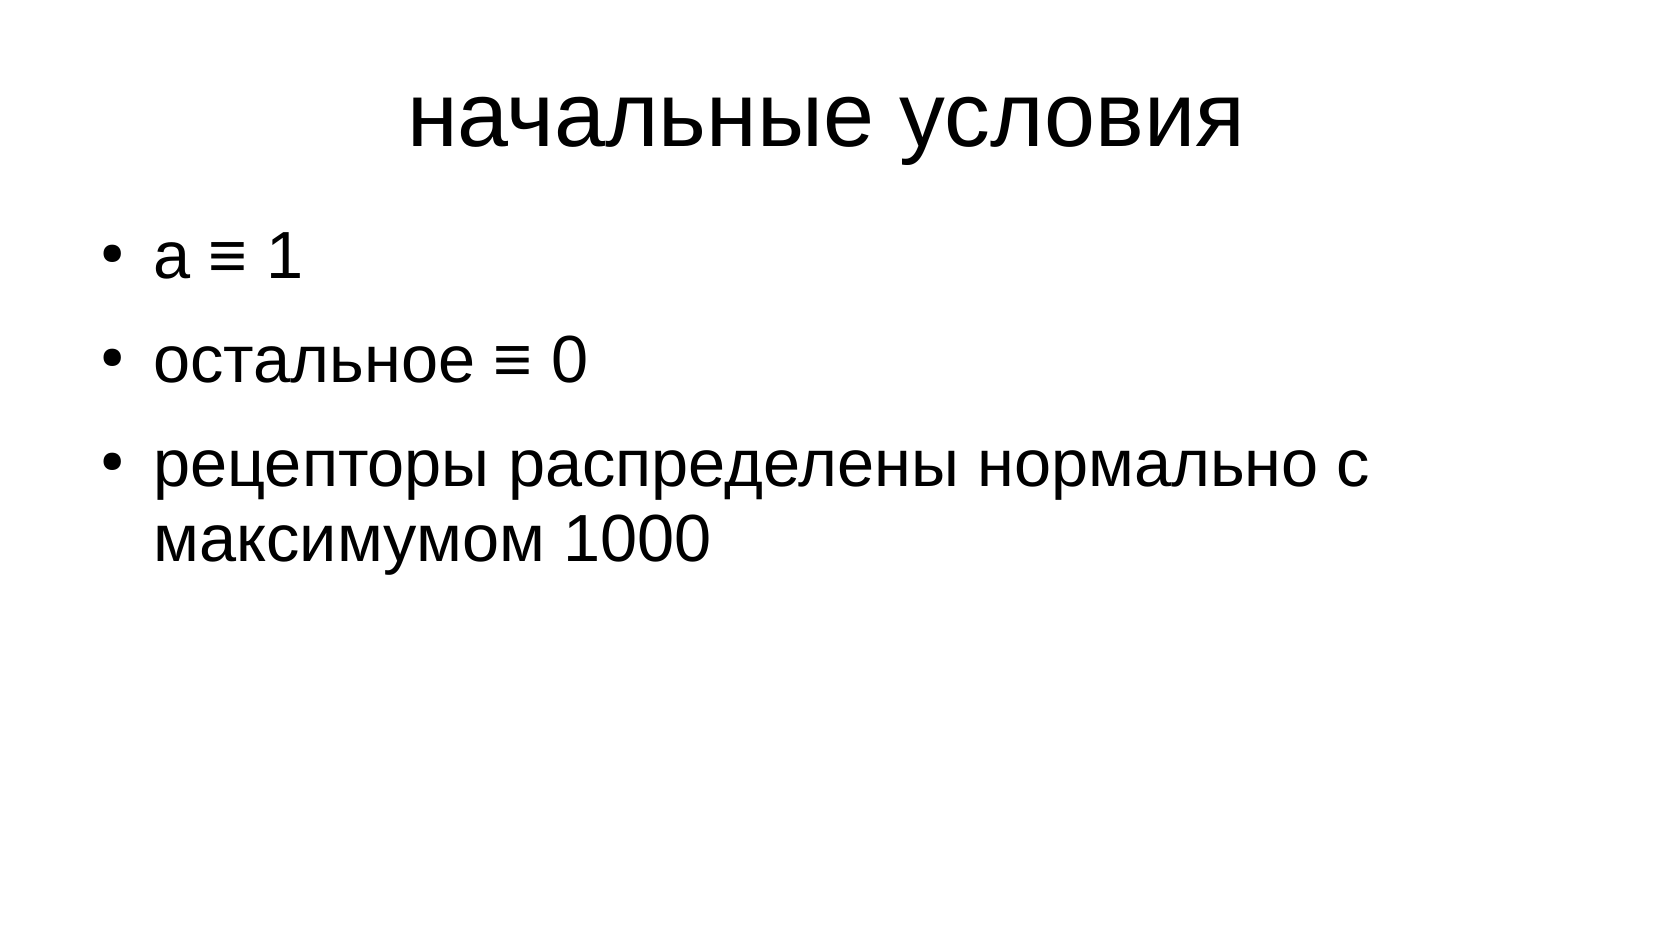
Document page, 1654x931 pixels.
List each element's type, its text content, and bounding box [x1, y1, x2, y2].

list a ≡ 1 остальное ≡ 0 рецепторы распределены нормально с максимумом 1000 [82, 217, 1571, 758]
title начальные условия [82, 37, 1571, 193]
